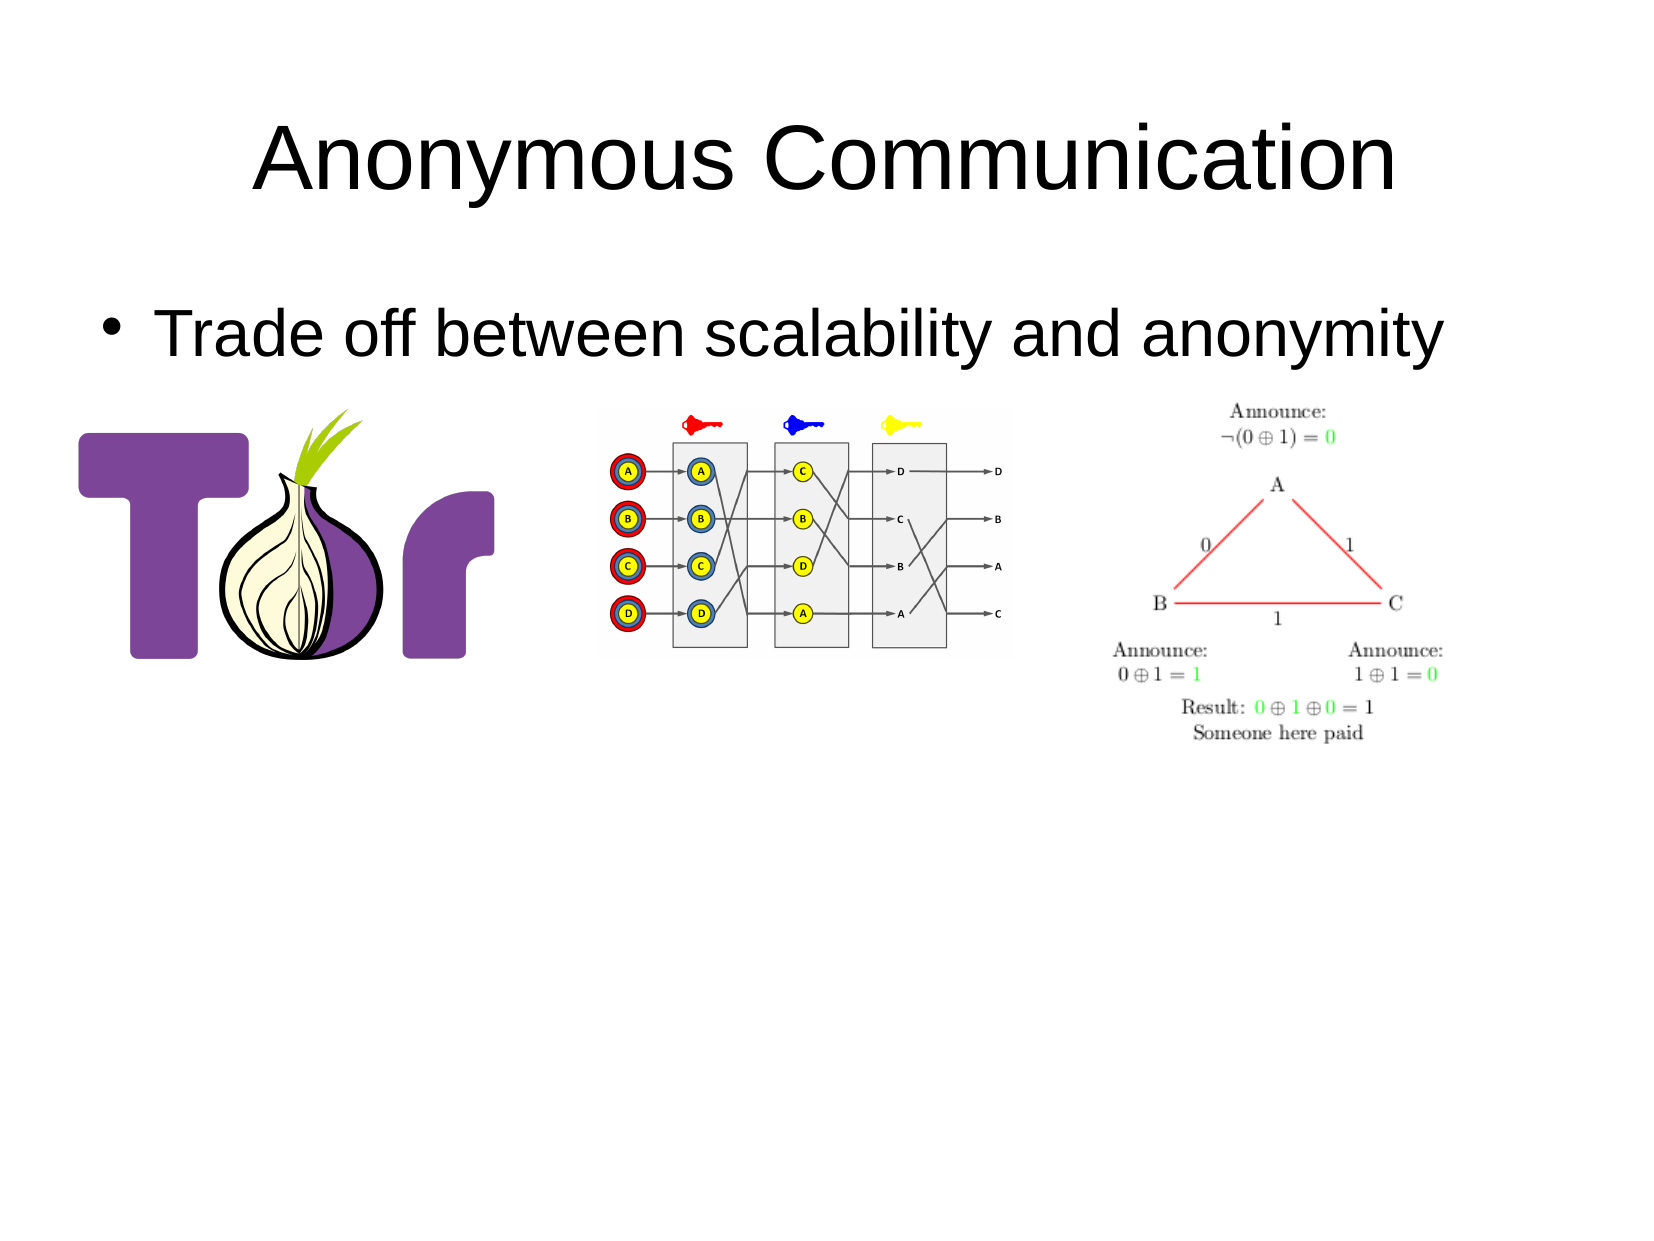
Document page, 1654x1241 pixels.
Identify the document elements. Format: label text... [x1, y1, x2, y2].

picture [1105, 397, 1450, 750]
text_box Trade off between scalability and anonymity [82, 290, 1571, 1009]
picture [597, 407, 1014, 660]
text_box Anonymous Communication [82, 49, 1571, 257]
picture [78, 408, 495, 660]
